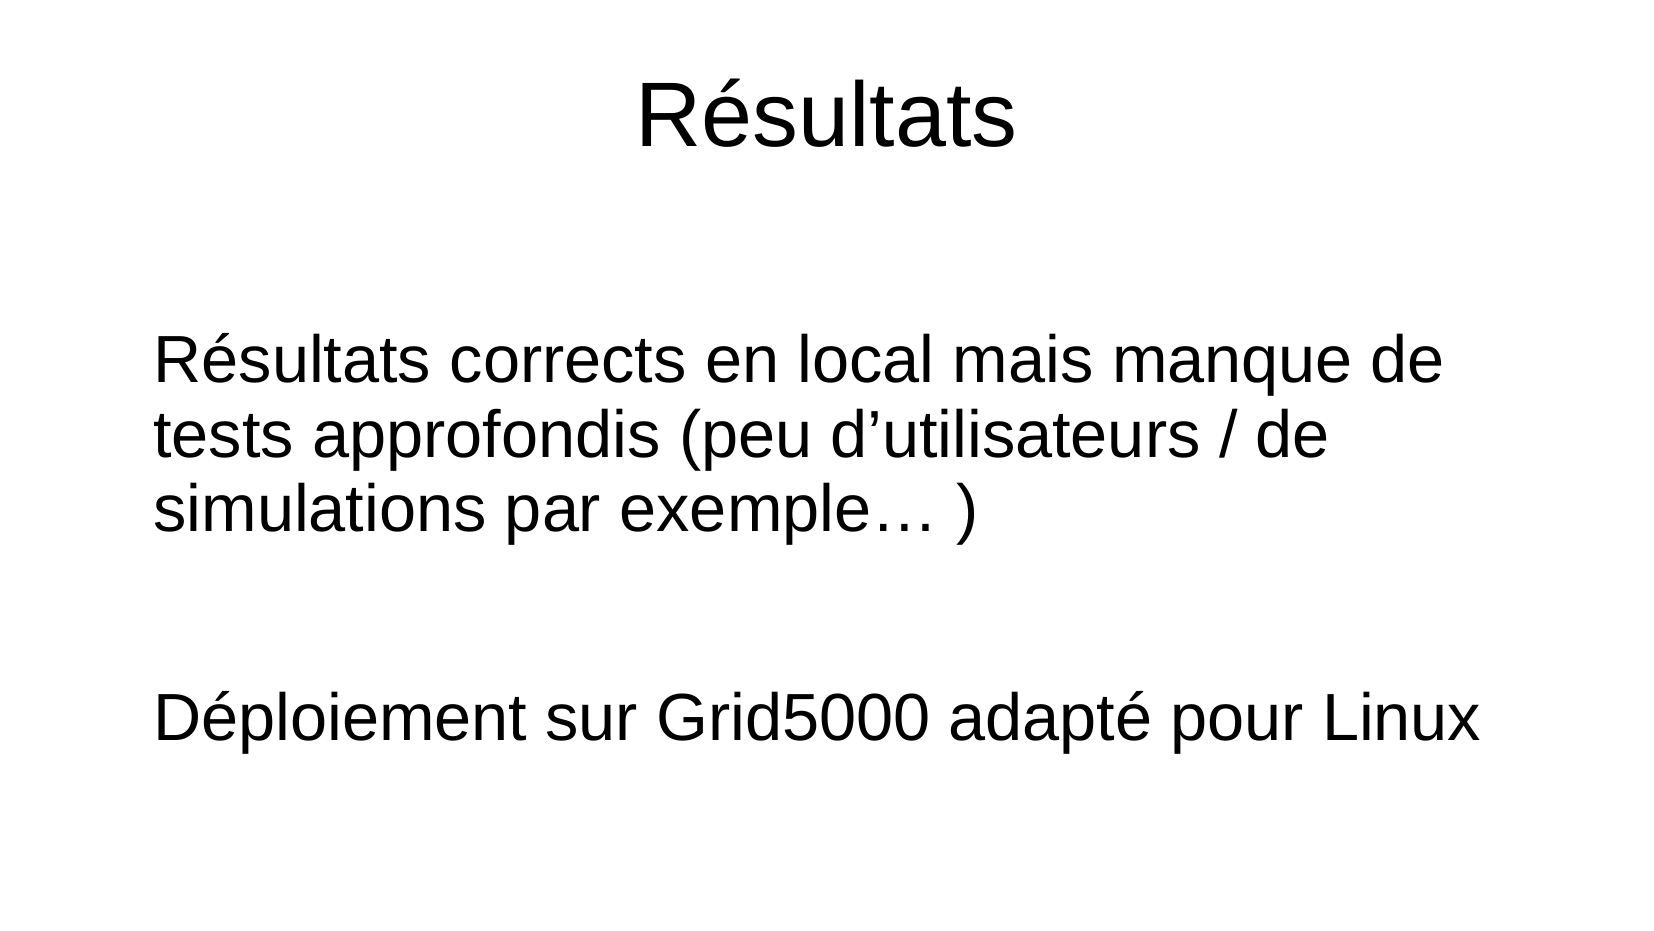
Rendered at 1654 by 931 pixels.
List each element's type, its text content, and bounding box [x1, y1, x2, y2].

list Résultats corrects en local mais manque de tests approfondis (peu d’utilisateurs / de simulations par exemple… ) Déploiement sur Grid5000 adapté pour Linux [82, 217, 1571, 758]
title Résultats [82, 37, 1571, 193]
